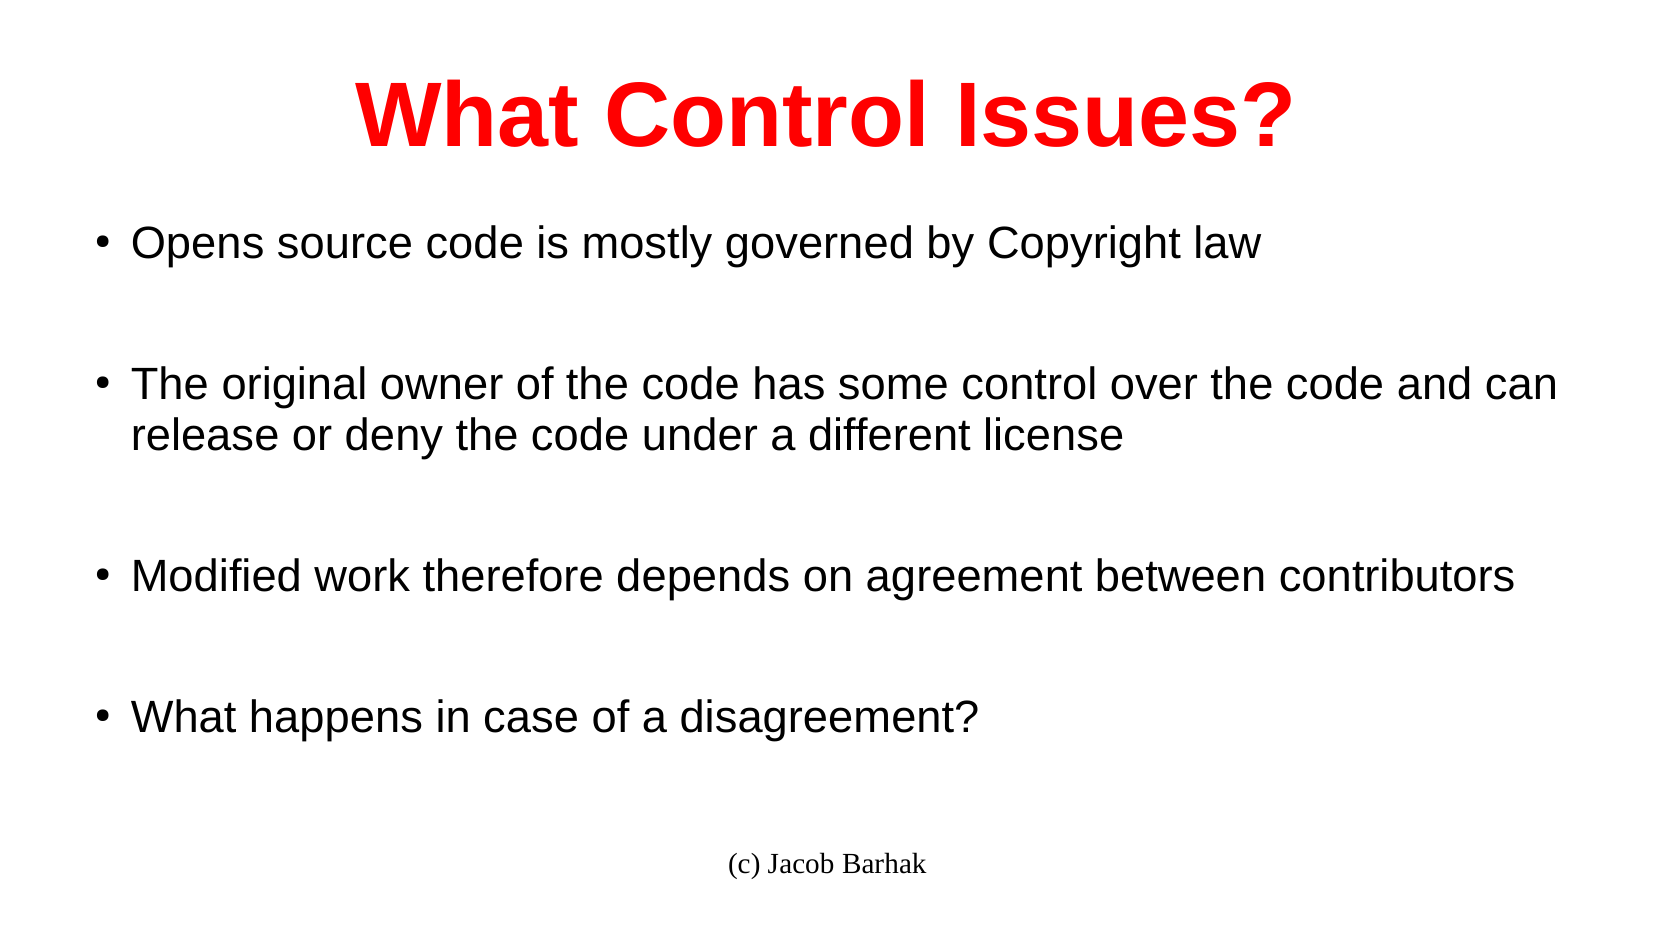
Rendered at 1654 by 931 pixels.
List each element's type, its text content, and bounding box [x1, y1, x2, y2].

list Opens source code is mostly governed by Copyright law The original owner of the code has some control over the code and can release or deny the code under a different license Modified work therefore depends on agreement between contributors What happens in case of a disagreement? [82, 217, 1571, 758]
title What Control Issues? [82, 37, 1571, 193]
